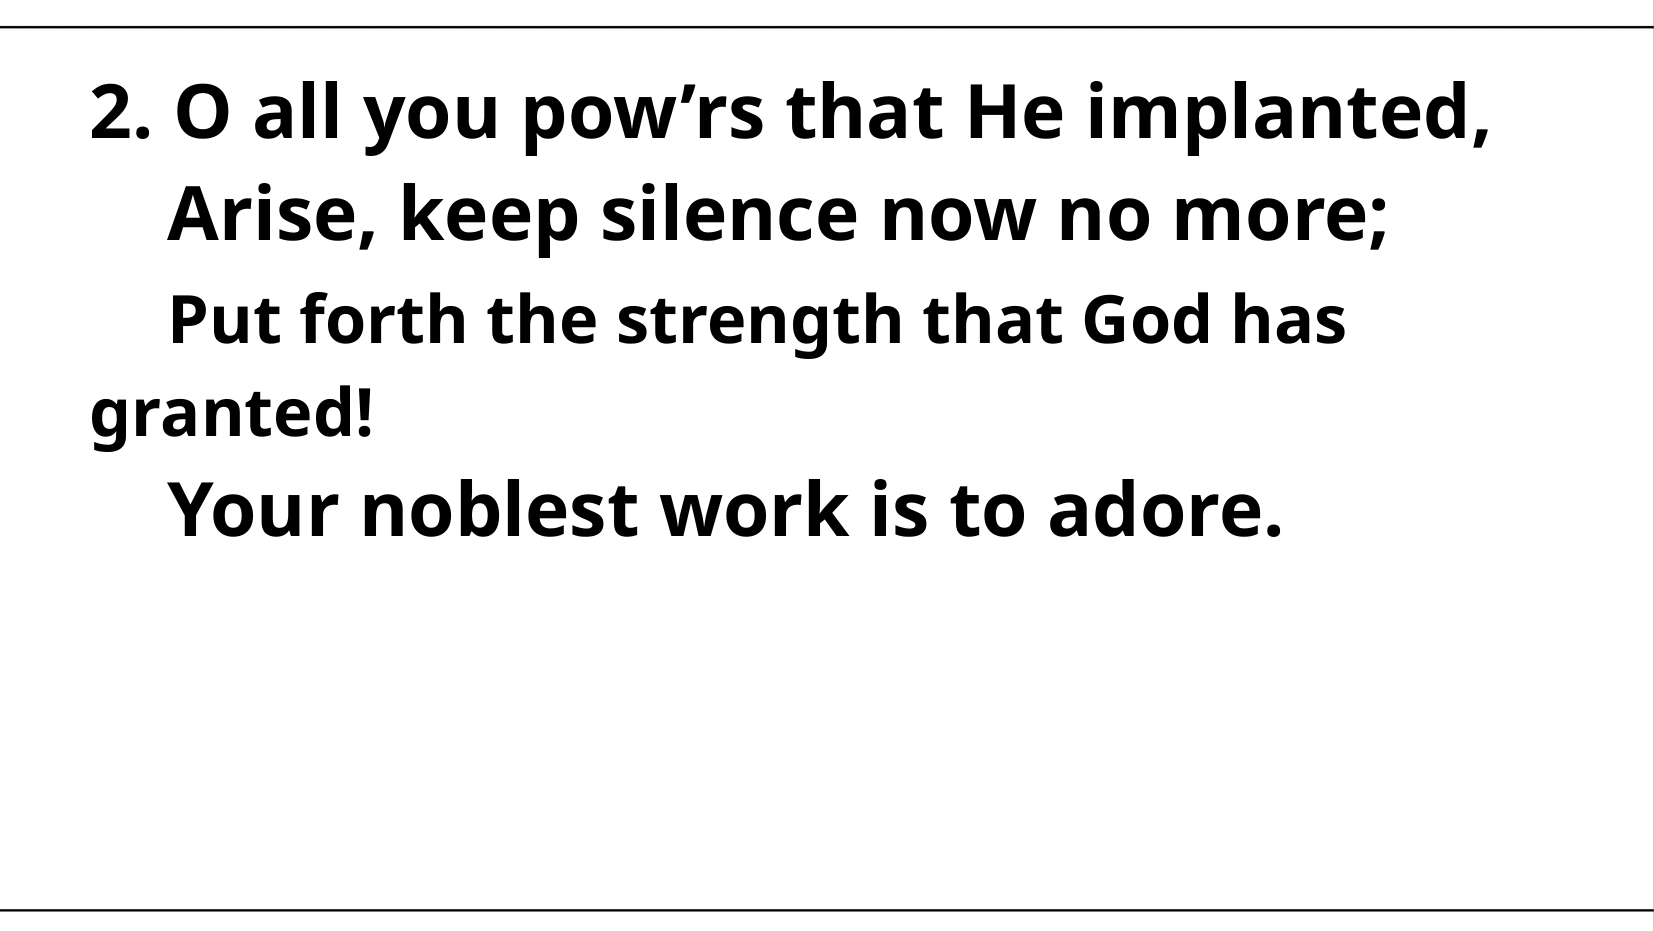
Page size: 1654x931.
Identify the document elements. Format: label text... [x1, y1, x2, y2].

text_box 2. O all you pow’rs that He implanted, Arise, keep silence now no more; Put forth the strength that God has granted! Your noblest work is to adore. [75, 50, 1591, 466]
picture [0, 0, 1654, 931]
